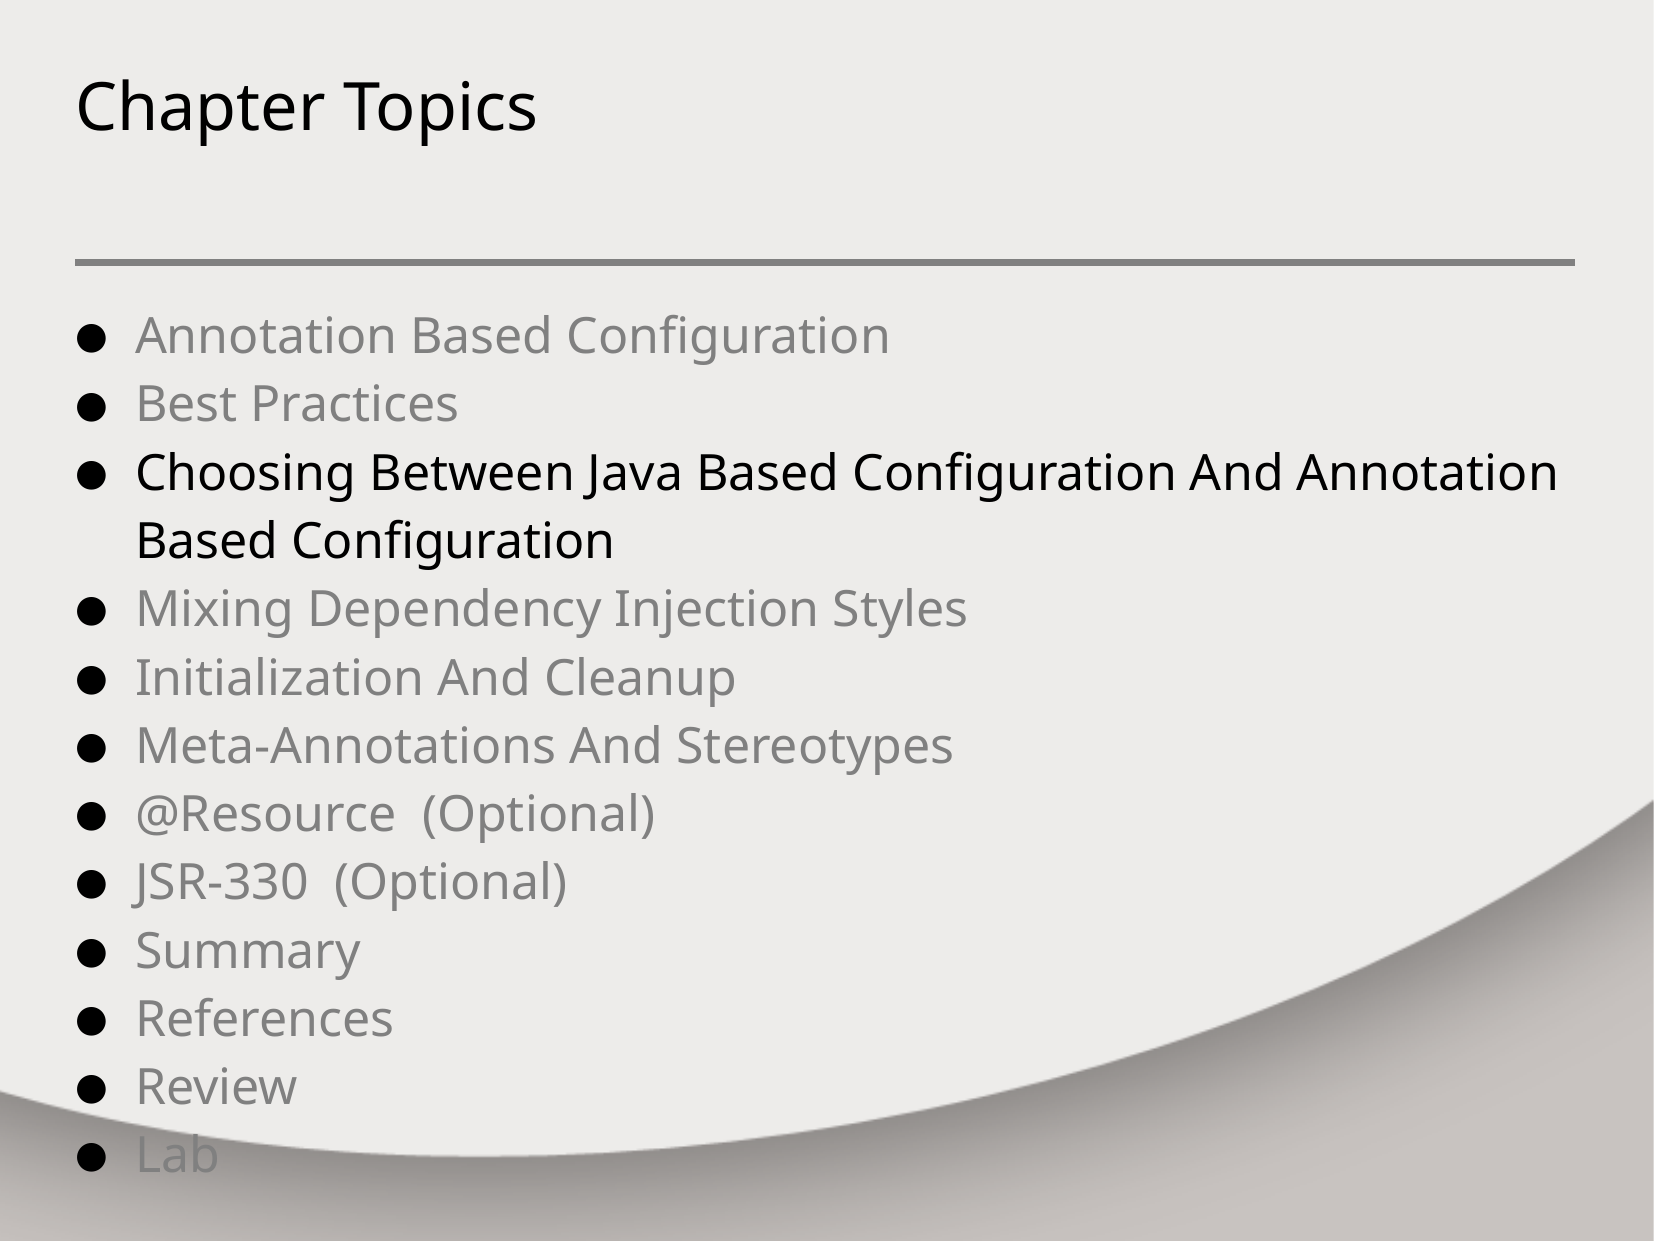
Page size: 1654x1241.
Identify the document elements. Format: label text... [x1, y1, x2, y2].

title Chapter Topics [75, 75, 1576, 226]
list Annotation Based Configuration Best Practices Choosing Between Java Based Configuration And Annotation Based Configuration Mixing Dependency Injection Styles Initialization And Cleanup Meta-Annotations And Stereotypes @Resource (Optional) JSR-330 (Optional) Summary References Review Lab [75, 300, 1576, 1163]
picture [0, 0, 1654, 1241]
